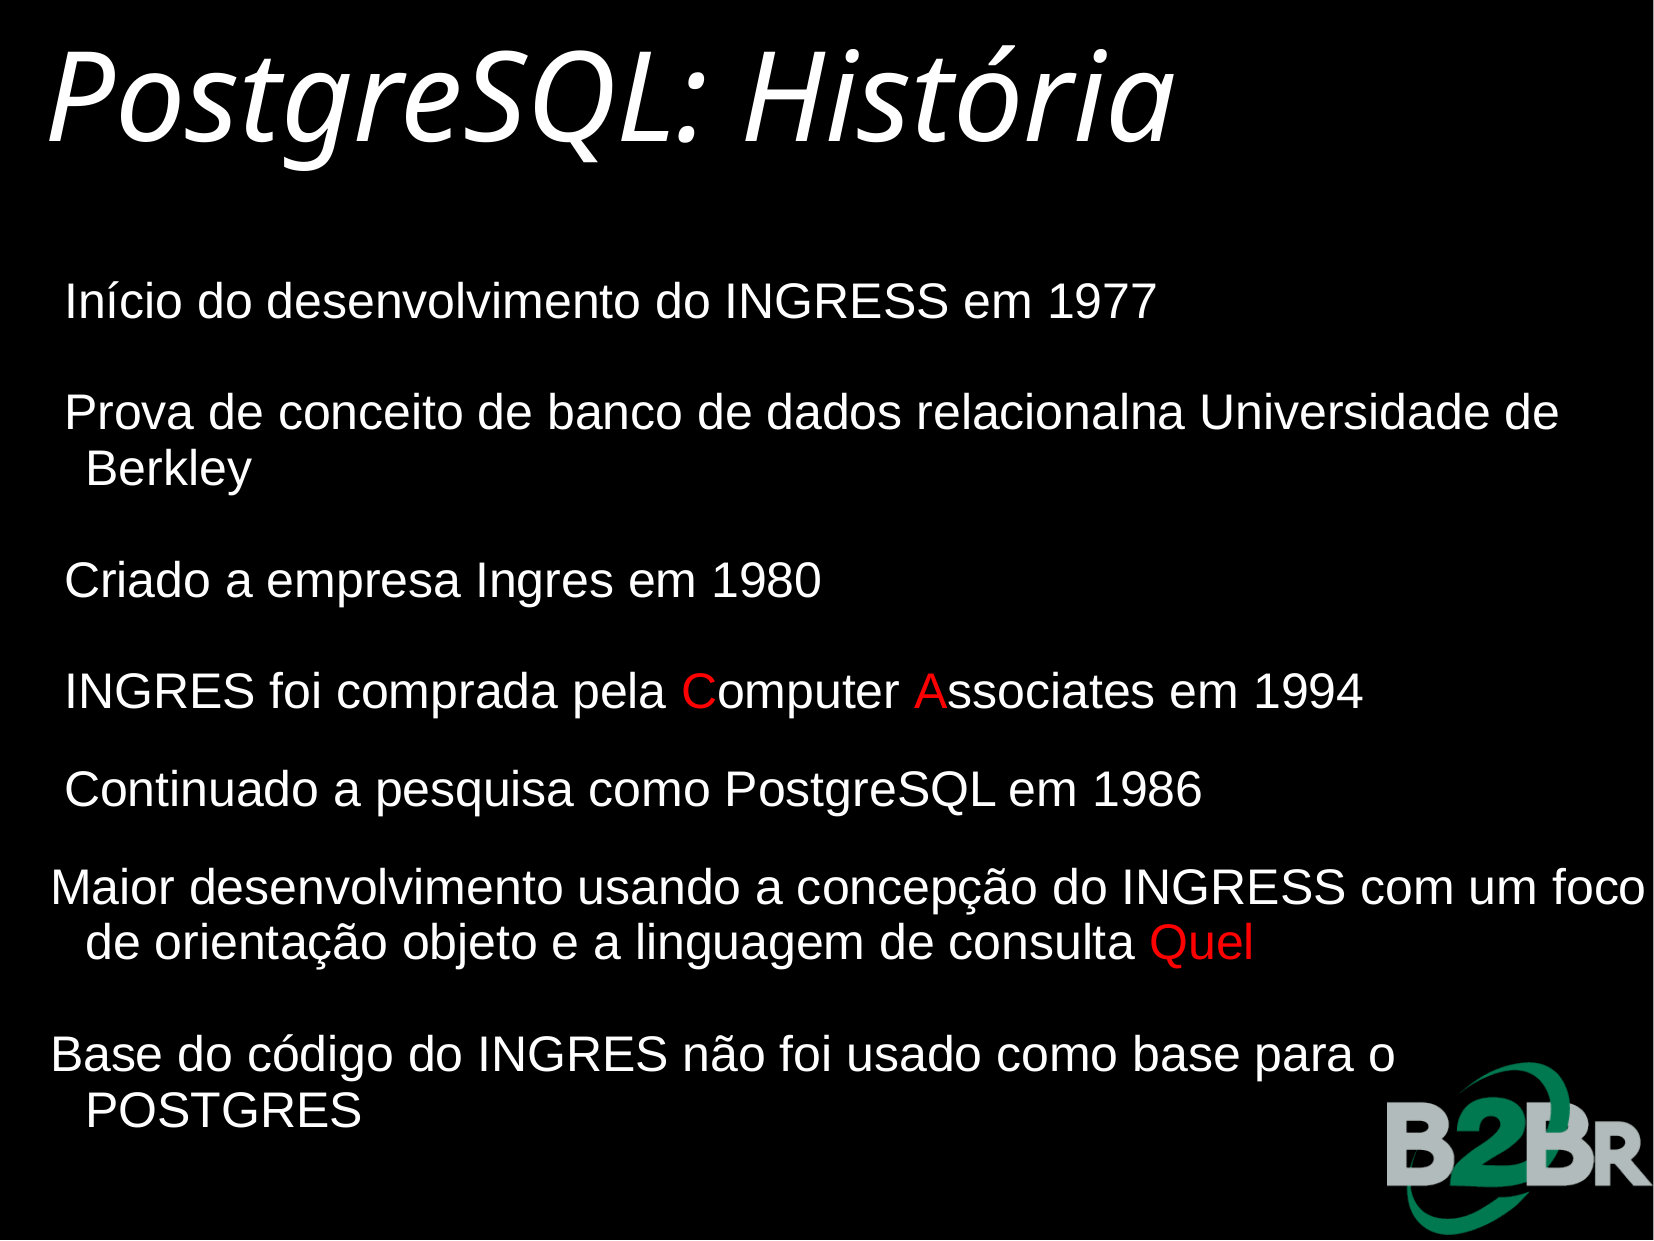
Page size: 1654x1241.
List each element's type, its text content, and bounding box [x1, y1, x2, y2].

text_box Início do desenvolvimento do INGRESS em 1977 Prova de conceito de banco de dados relacionalna Universidade de Berkley Criado a empresa Ingres em 1980 INGRES foi comprada pela Computer Associates em 1994 Continuado a pesquisa como PostgreSQL em 1986 Maior desenvolvimento usando a concepção do INGRESS com um foco de orientação objeto e a linguagem de consulta Quel Base do código do INGRES não foi usado como base para o POSTGRES [0, 265, 1654, 1241]
picture [1387, 1062, 1654, 1235]
text_box PostgreSQL: História [29, 0, 1654, 265]
